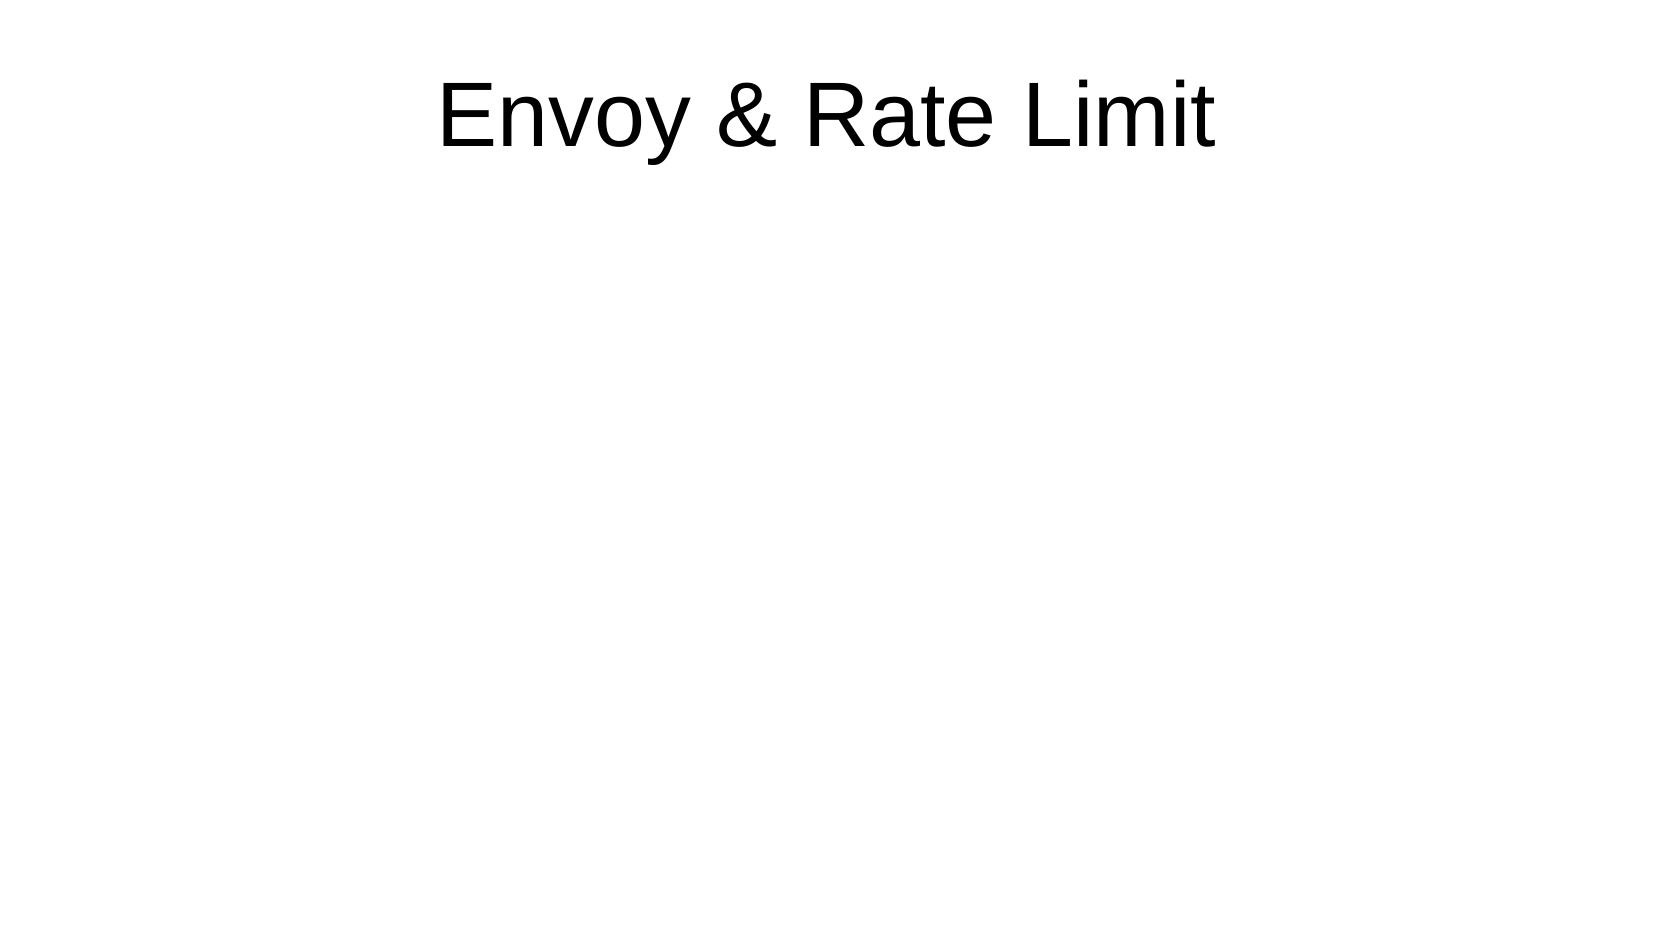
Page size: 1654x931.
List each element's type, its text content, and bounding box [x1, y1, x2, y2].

title Envoy & Rate Limit [82, 37, 1571, 193]
